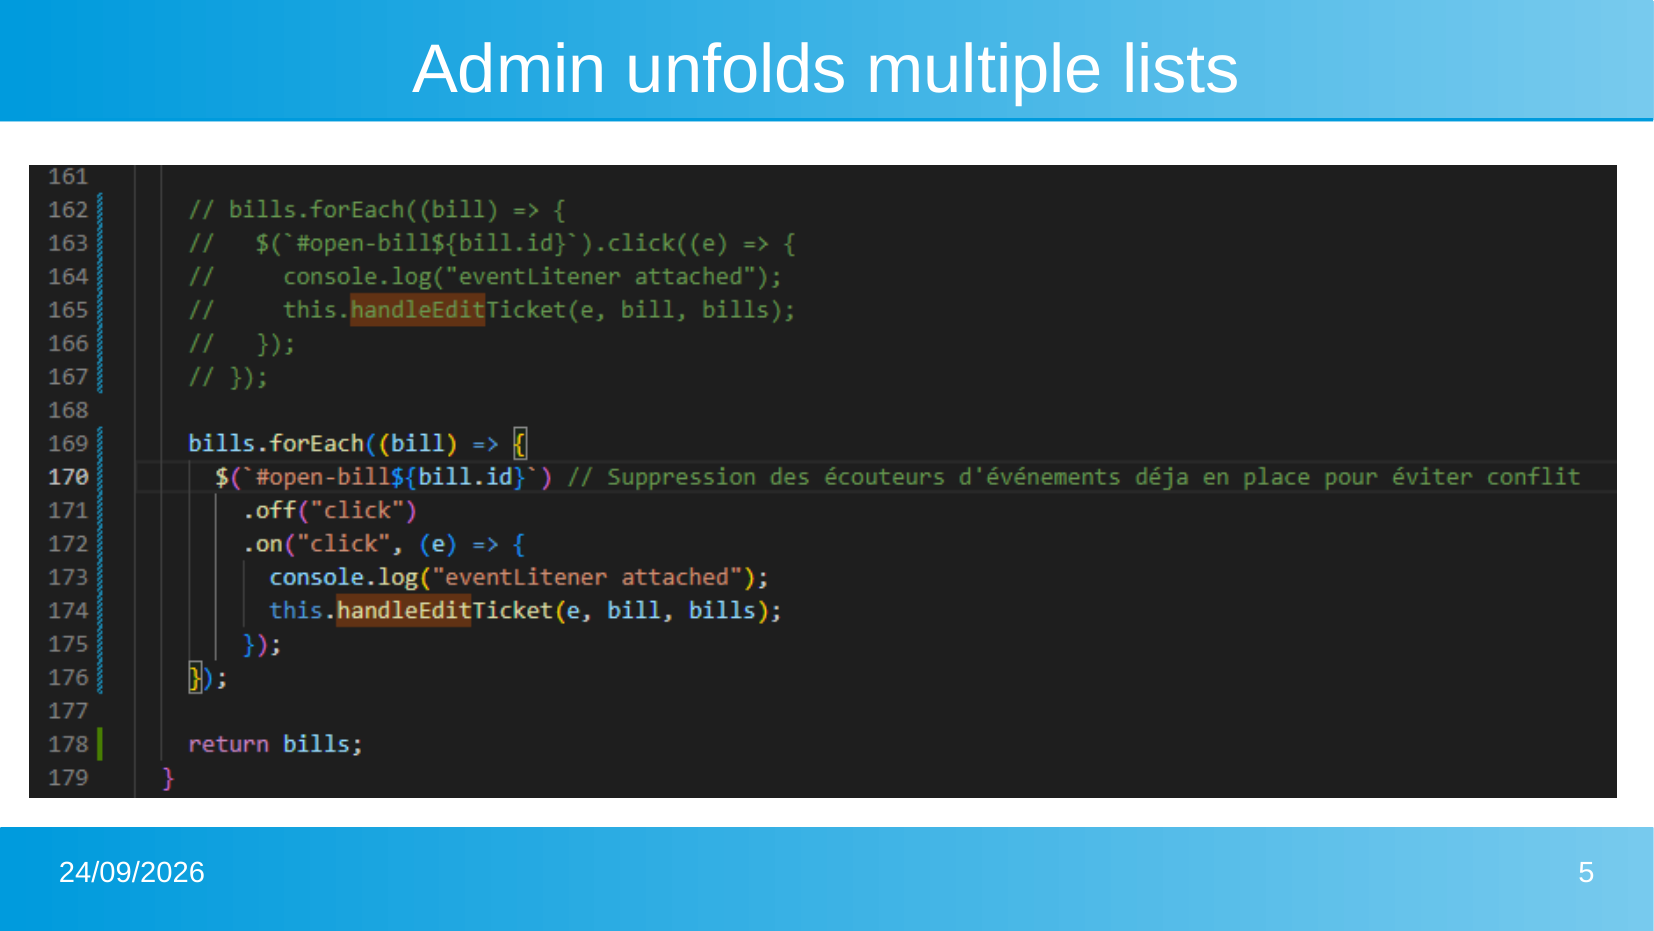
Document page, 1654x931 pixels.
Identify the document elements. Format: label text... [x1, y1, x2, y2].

title Admin unfolds multiple lists [59, 29, 1595, 108]
picture [29, 165, 1617, 798]
